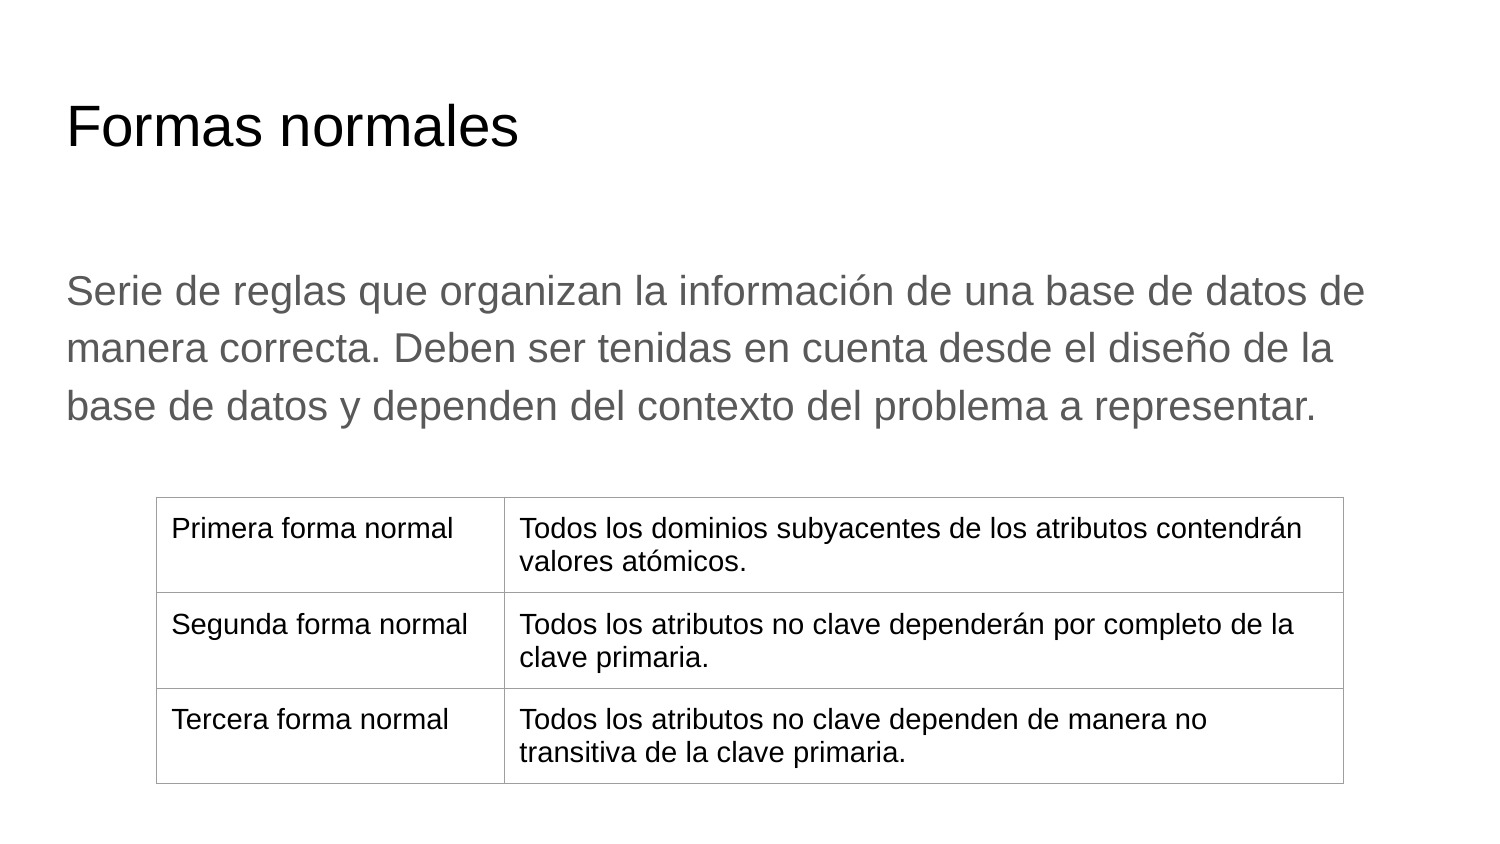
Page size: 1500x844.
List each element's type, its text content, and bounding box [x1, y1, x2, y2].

table_header Todos los dominios subyacentes de los atributos contendrán valores atómicos. [505, 498, 1343, 592]
table_cell Segunda forma normal [157, 593, 504, 688]
table_cell Tercera forma normal [157, 689, 504, 783]
table_cell Todos los atributos no clave dependen de manera no transitiva de la clave primaria. [505, 689, 1343, 783]
title Formas normales [51, 72, 1449, 167]
table_cell Todos los atributos no clave dependerán por completo de la clave primaria. [505, 593, 1343, 688]
list Serie de reglas que organizan la información de una base de datos de manera correcta. Deben ser tenidas en cuenta desde el diseño de la base de datos y dependen del contexto del problema a representar. [51, 240, 1449, 422]
table_header Primera forma normal [157, 498, 504, 592]
